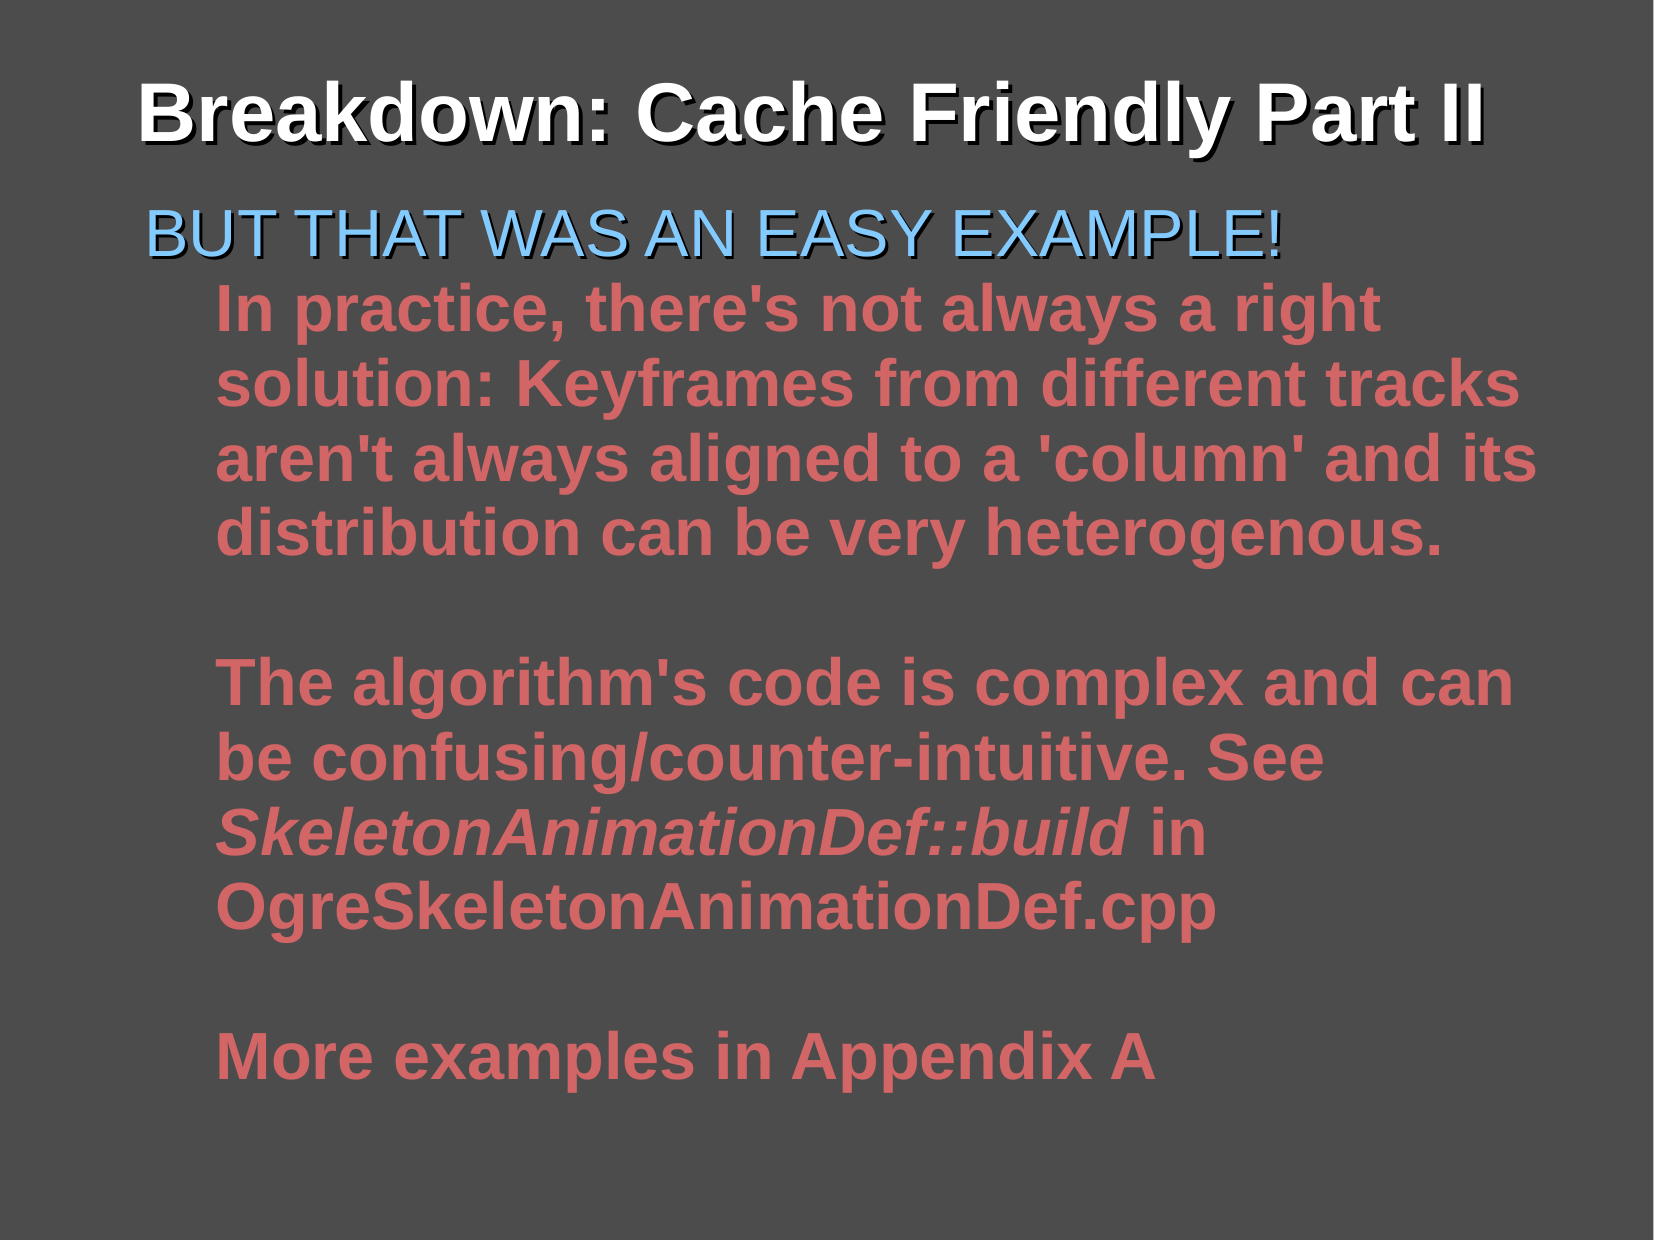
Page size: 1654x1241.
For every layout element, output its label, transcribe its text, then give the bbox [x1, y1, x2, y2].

text_box BUT THAT WAS AN EASY EXAMPLE! In practice, there's not always a right solution: Keyframes from different tracks aren't always aligned to a 'column' and its distribution can be very heterogenous. The algorithm's code is complex and can be confusing/counter-intuitive. See SkeletonAnimationDef::build in OgreSkeletonAnimationDef.cpp More examples in Appendix A [59, 188, 1565, 1101]
text_box Breakdown: Cache Friendly Part II [88, 59, 1536, 168]
